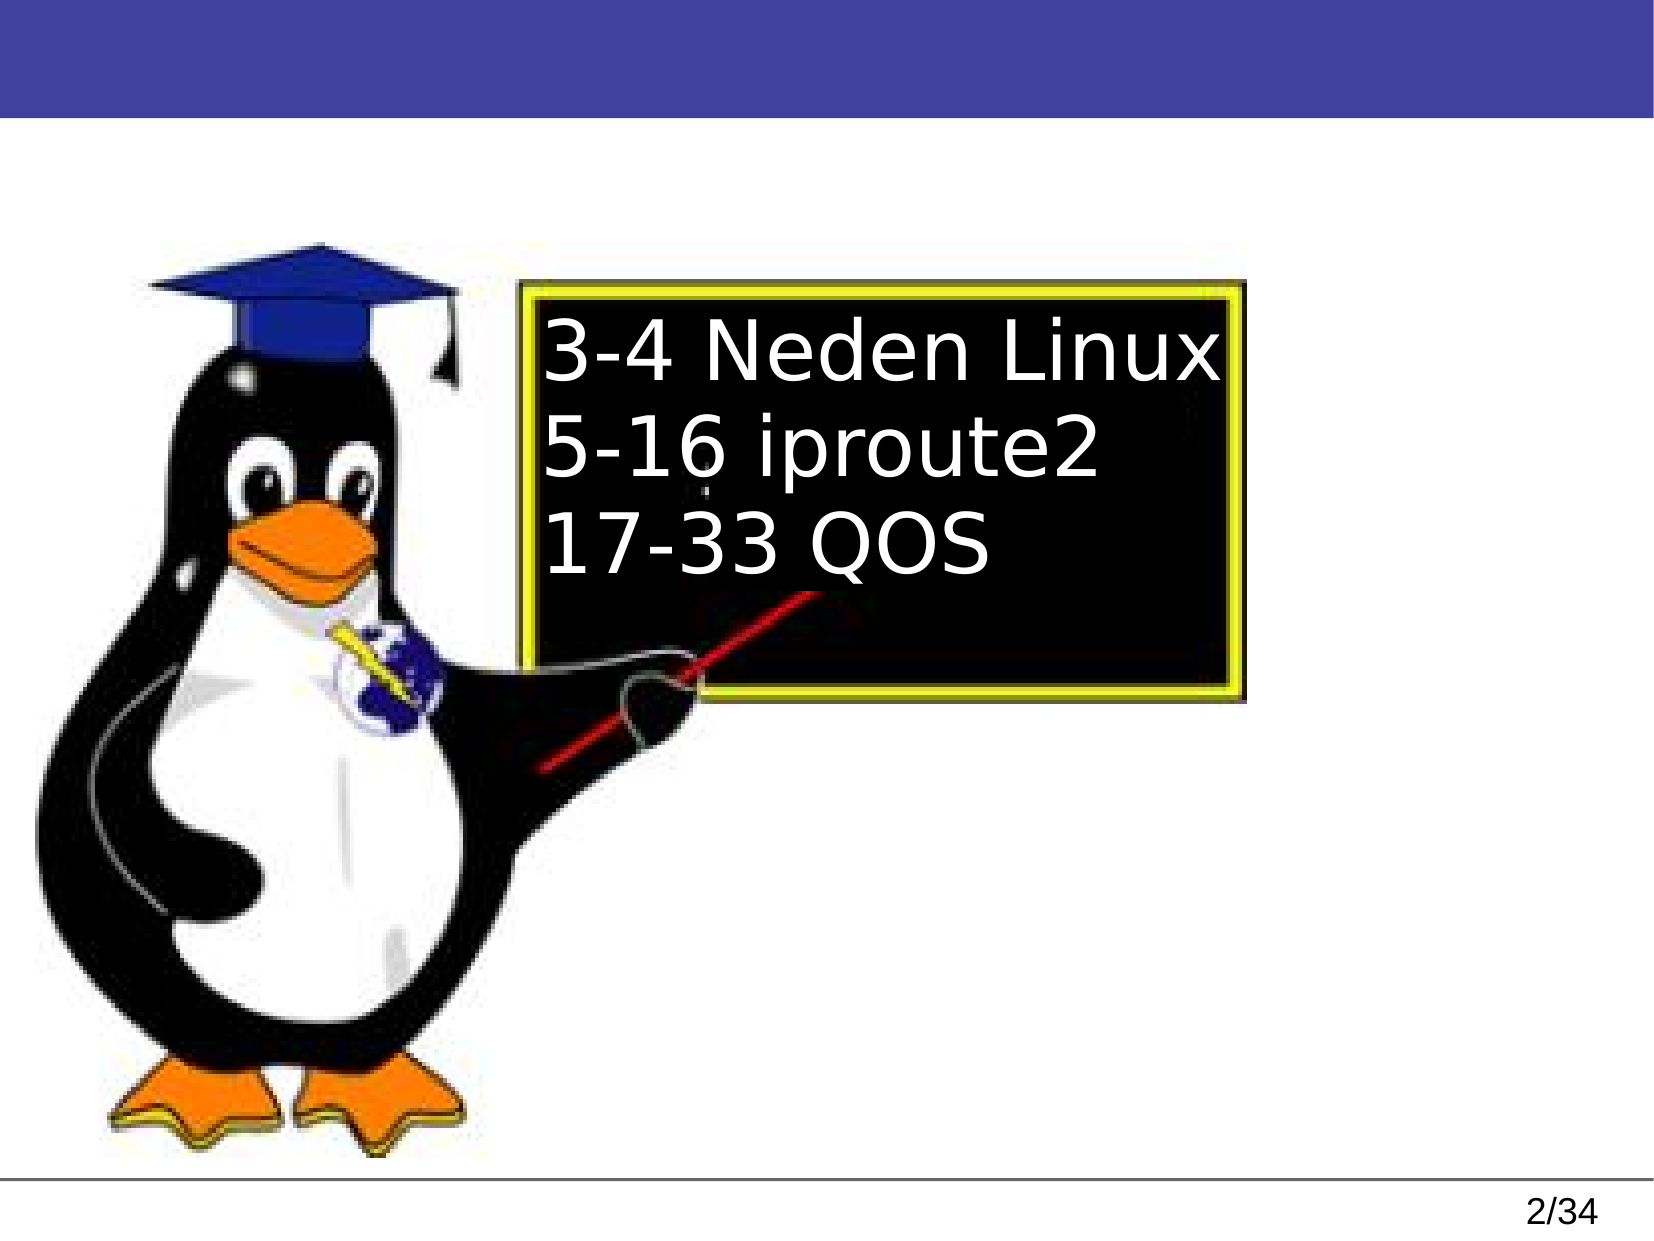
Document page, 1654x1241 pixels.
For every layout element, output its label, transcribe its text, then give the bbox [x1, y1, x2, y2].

picture [35, 242, 1247, 1158]
text_box <number>/34 [1511, 1183, 1654, 1241]
text_box 3-4 Neden Linux ? 5-16 iproute2 17-33 QOS [525, 295, 1530, 893]
